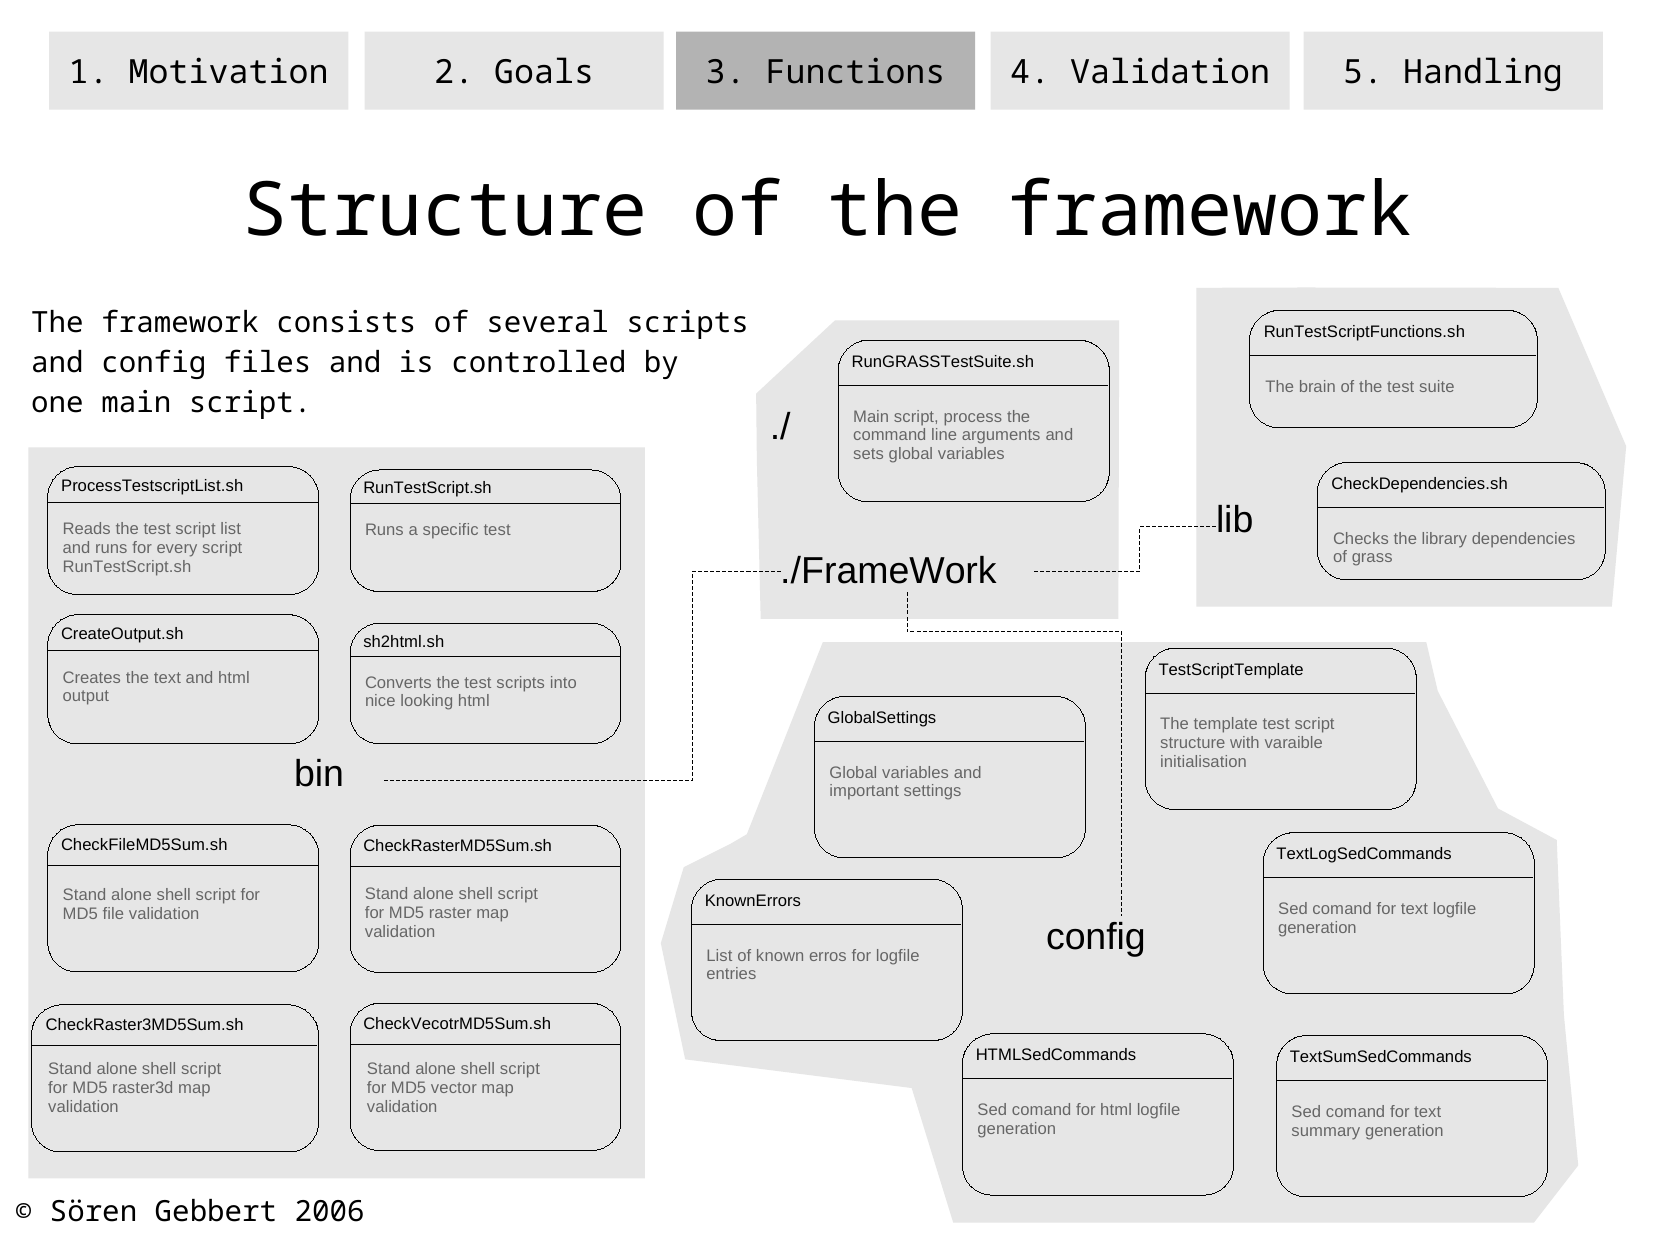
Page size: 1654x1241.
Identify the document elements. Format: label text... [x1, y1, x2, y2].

text_box KnownErrors [704, 890, 837, 911]
title Structure of the framework [121, 102, 1534, 311]
text_box Reads the test script list and runs for every script RunTestScript.sh [62, 519, 267, 636]
text_box CheckFileMD5Sum.sh [61, 835, 288, 861]
text_box The brain of the test suite [1265, 376, 1521, 397]
text_box 3. Functions [676, 31, 976, 110]
text_box RunTestScriptFunctions.sh [1263, 322, 1546, 342]
text_box TextSumSedCommands [1289, 1047, 1528, 1067]
text_box The template test script structure with varaible initialisation [1160, 714, 1353, 889]
text_box GlobalSettings [827, 708, 973, 728]
text_box List of known erros for logfile entries [706, 945, 935, 985]
text_box RunGRASSTestSuite.sh [851, 352, 1092, 372]
text_box bin [294, 752, 383, 797]
text_box TextLogSedCommands [1353, 844, 1509, 864]
text_box 1. Motivation [49, 31, 349, 110]
text_box Stand alone shell script for MD5 vector map validation [366, 1059, 558, 1119]
text_box CheckDependencies.sh [1331, 474, 1613, 494]
text_box Converts the test scripts into nice looking html [364, 672, 599, 726]
text_box Global variables and important settings [829, 762, 1044, 802]
text_box Stand alone shell script for MD5 raster3d map validation [48, 1059, 239, 1119]
text_box The framework consists of several scripts and config files and is controlled by one main script. [31, 301, 749, 404]
text_box TestScriptTemplate [1158, 659, 1351, 680]
text_box [28, 447, 645, 1179]
text_box ProcessTestscriptList.sh [61, 475, 298, 501]
text_box CheckRaster3MD5Sum.sh [45, 1015, 324, 1041]
text_box [660, 642, 1579, 1223]
text_box 5. Handling [1303, 31, 1603, 110]
text_box RunTestScript.sh [363, 478, 533, 506]
text_box Stand alone shell script for MD5 raster map validation [364, 884, 556, 944]
text_box Sed comand for text summary generation [1291, 1101, 1497, 1142]
text_box 2. Goals [364, 31, 664, 110]
text_box Creates the text and html output [62, 667, 296, 713]
text_box Sed comand for text logfile generation [1278, 899, 1484, 939]
text_box ./ [769, 405, 805, 449]
text_box 4. Validation [990, 31, 1290, 110]
text_box Sed comand for html logfile generation [977, 1100, 1189, 1140]
text_box Stand alone shell script for MD5 file validation [62, 885, 283, 962]
text_box config [1046, 915, 1198, 960]
text_box ./FrameWork [780, 549, 1035, 593]
text_box CreateOutput.sh [61, 624, 222, 647]
text_box [1196, 287, 1627, 607]
text_box lib [1215, 498, 1294, 543]
text_box Checks the library dependencies of grass [1333, 528, 1589, 568]
text_box CheckRasterMD5Sum.sh [363, 835, 614, 862]
text_box Runs a specific test [364, 520, 605, 574]
text_box © Sören Gebbert 2006 [14, 1190, 383, 1225]
text_box sh2html.sh [363, 631, 471, 659]
text_box [756, 320, 1120, 619]
text_box HTMLSedCommands [975, 1045, 1194, 1066]
text_box CheckVecotrMD5Sum.sh [363, 1013, 618, 1041]
text_box Main script, process the command line arguments and sets global variables [853, 406, 1094, 610]
